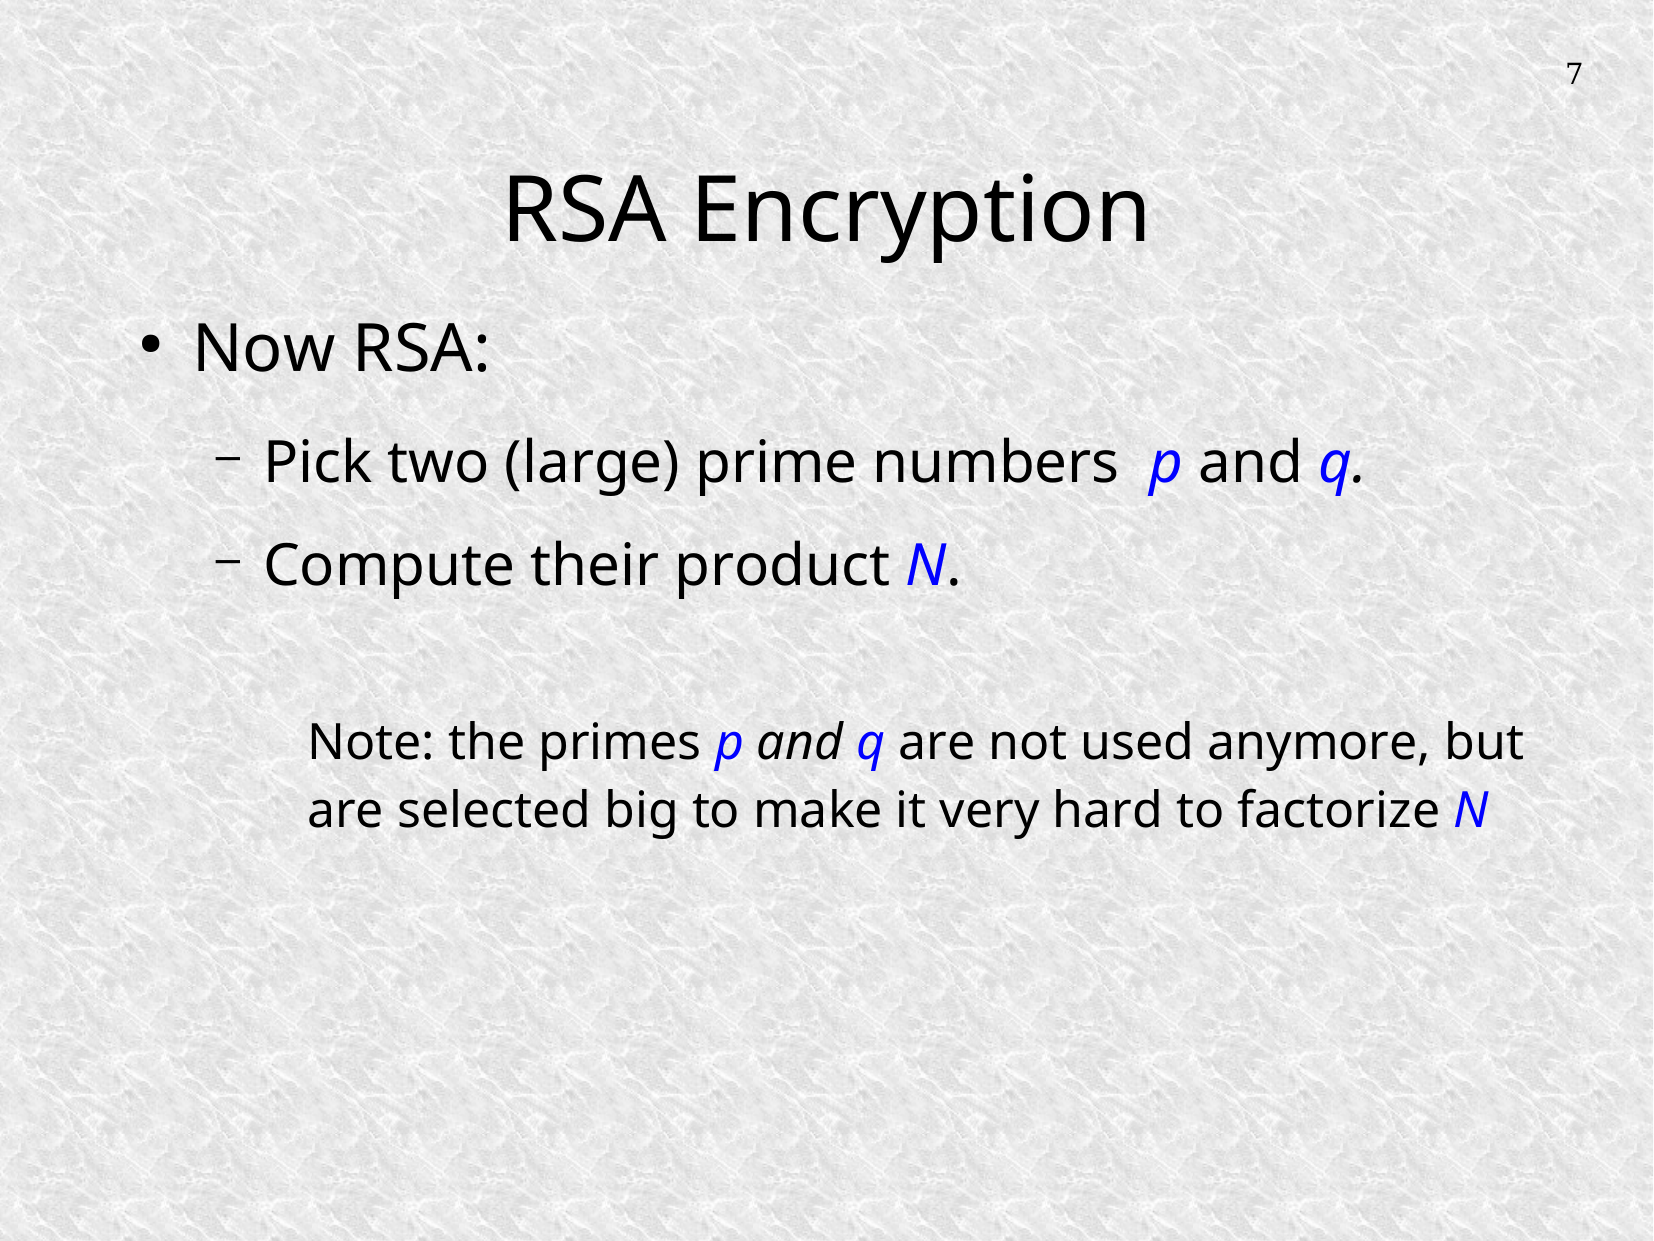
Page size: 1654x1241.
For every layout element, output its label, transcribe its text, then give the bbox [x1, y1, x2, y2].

title RSA Encryption [121, 102, 1533, 300]
list Now RSA: Pick two (large) prime numbers p and q. Compute their product N. Note: the primes p and q are not used anymore, but are selected big to make it very hard to factorize N [121, 300, 1589, 974]
picture [0, 0, 1654, 1241]
